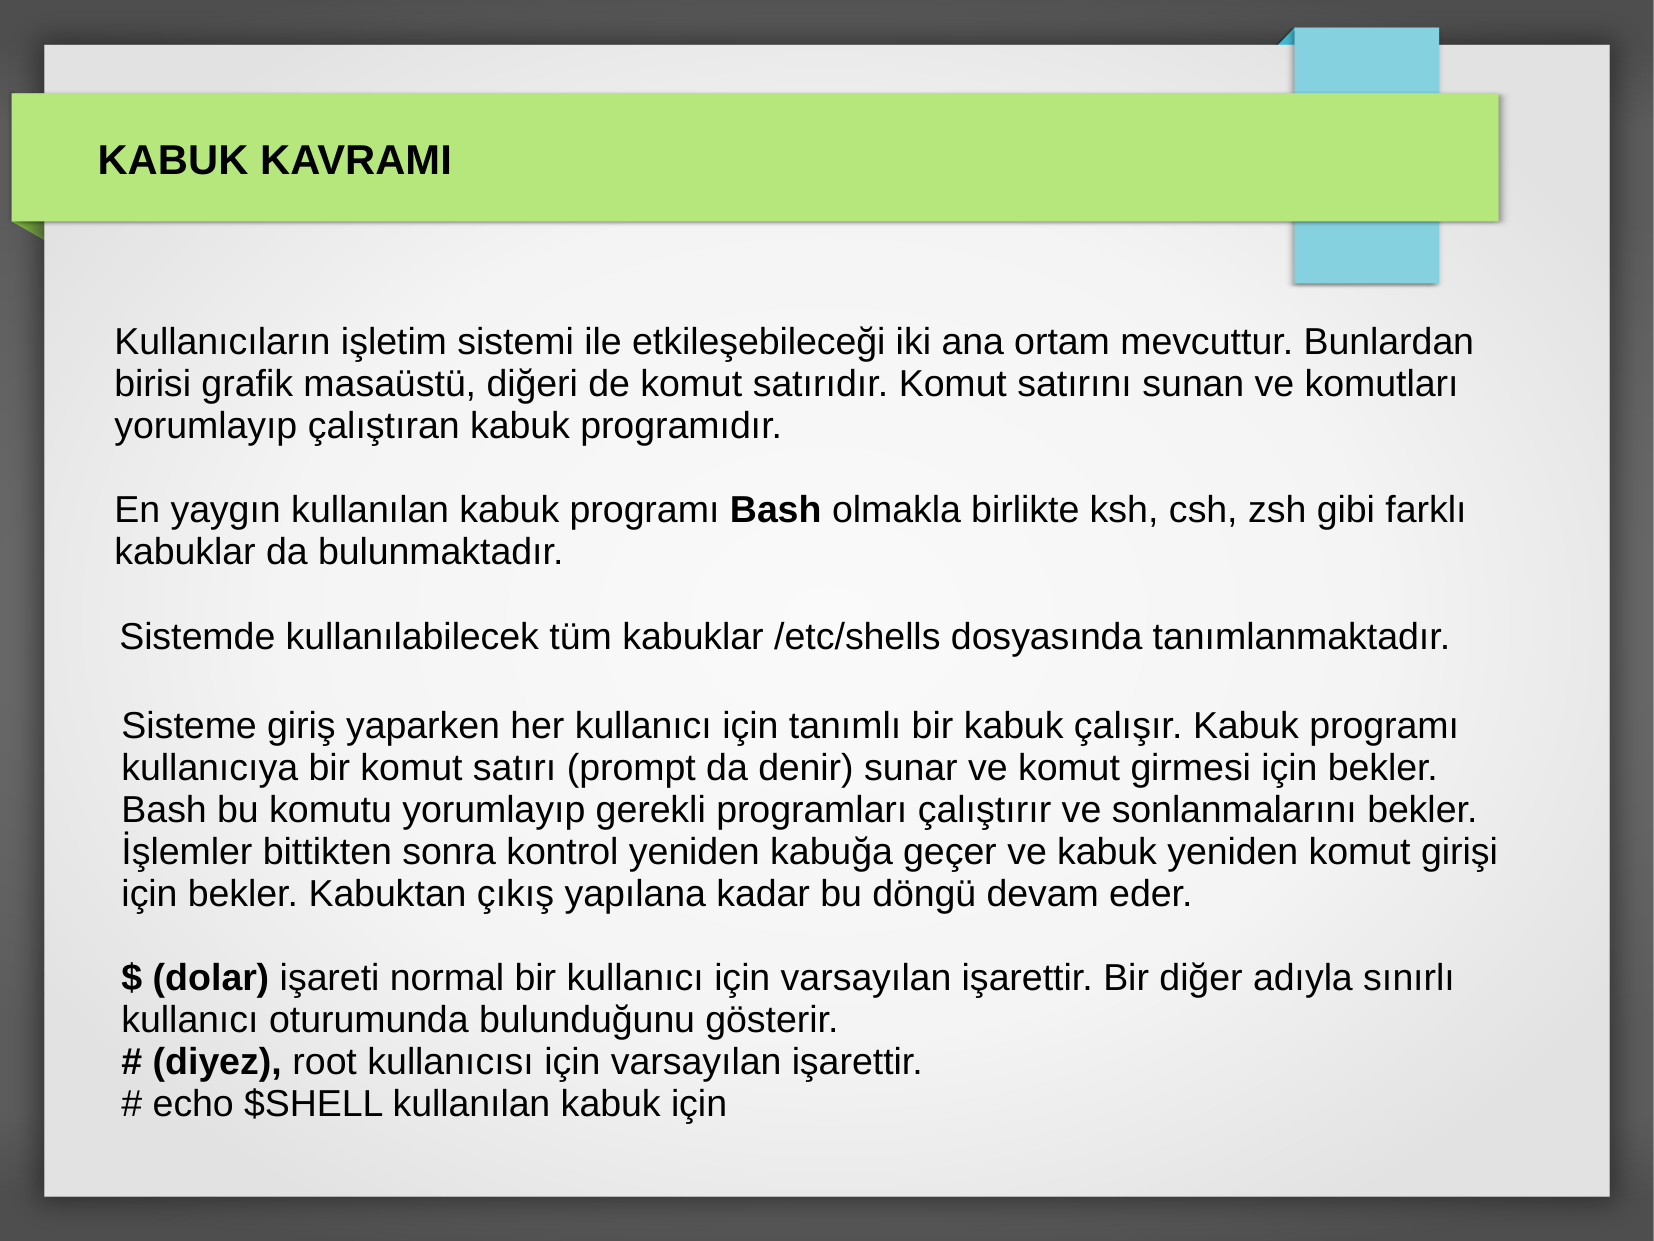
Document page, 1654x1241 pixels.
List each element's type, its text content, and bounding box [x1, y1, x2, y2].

text_box Sistemde kullanılabilecek tüm kabuklar /etc/shells dosyasında tanımlanmaktadır. [104, 608, 1477, 666]
text_box KABUK KAVRAMI [82, 129, 467, 192]
text_box Sisteme giriş yaparken her kullanıcı için tanımlı bir kabuk çalışır. Kabuk programı kullanıcıya bir komut satırı (prompt da denir) sunar ve komut girmesi için bekler. Bash bu komutu yorumlayıp gerekli programları çalıştırır ve sonlanmalarını bekler. İşlemler bittikten sonra kontrol yeniden kabuğa geçer ve kabuk yeniden komut girişi için bekler. Kabuktan çıkış yapılana kadar bu döngü devam eder. $ (dolar) işareti normal bir kullanıcı için varsayılan işarettir. Bir diğer adıyla sınırlı kullanıcı oturumunda bulunduğunu gösterir. # (diyez), root kullanıcısı için varsayılan işarettir. # echo $SHELL kullanılan kabuk için [106, 696, 1524, 1132]
picture [0, 0, 1654, 1241]
text_box Kullanıcıların işletim sistemi ile etkileşebileceği iki ana ortam mevcuttur. Bunlardan birisi grafik masaüstü, diğeri de komut satırıdır. Komut satırını sunan ve komutları yorumlayıp çalıştıran kabuk programıdır. En yaygın kullanılan kabuk programı Bash olmakla birlikte ksh, csh, zsh gibi farklı kabuklar da bulunmaktadır. [99, 312, 1501, 580]
